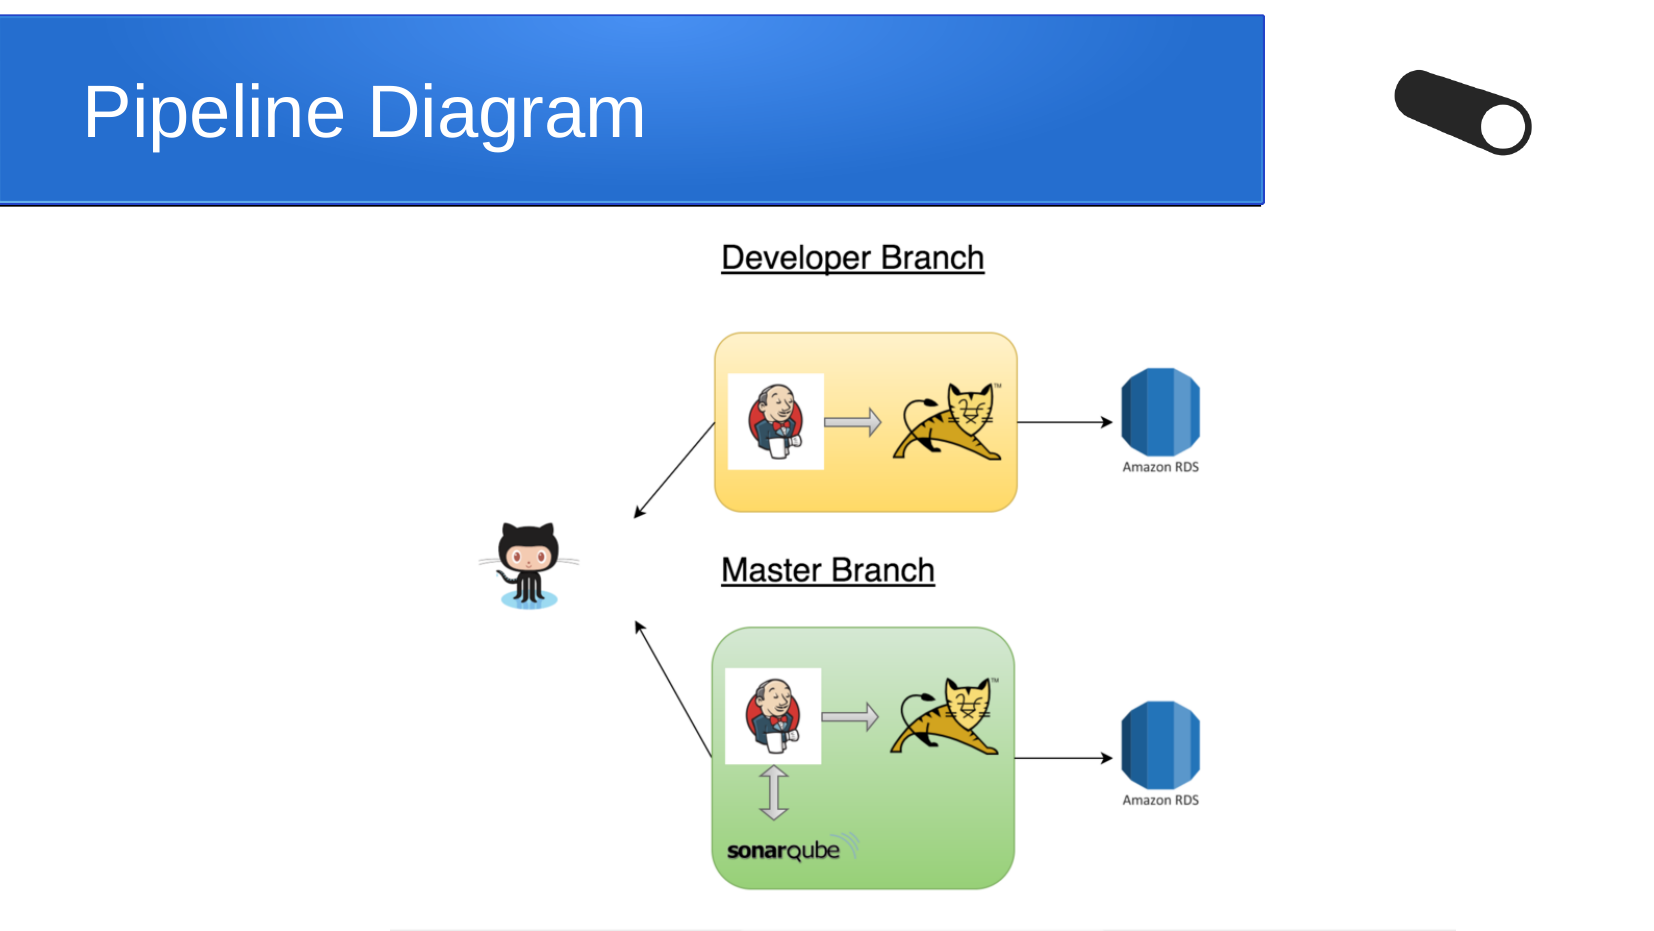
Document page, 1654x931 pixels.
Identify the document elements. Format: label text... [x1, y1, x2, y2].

picture [390, 222, 1456, 931]
picture [1380, 29, 1546, 196]
title Pipeline Diagram [82, 35, 1235, 189]
